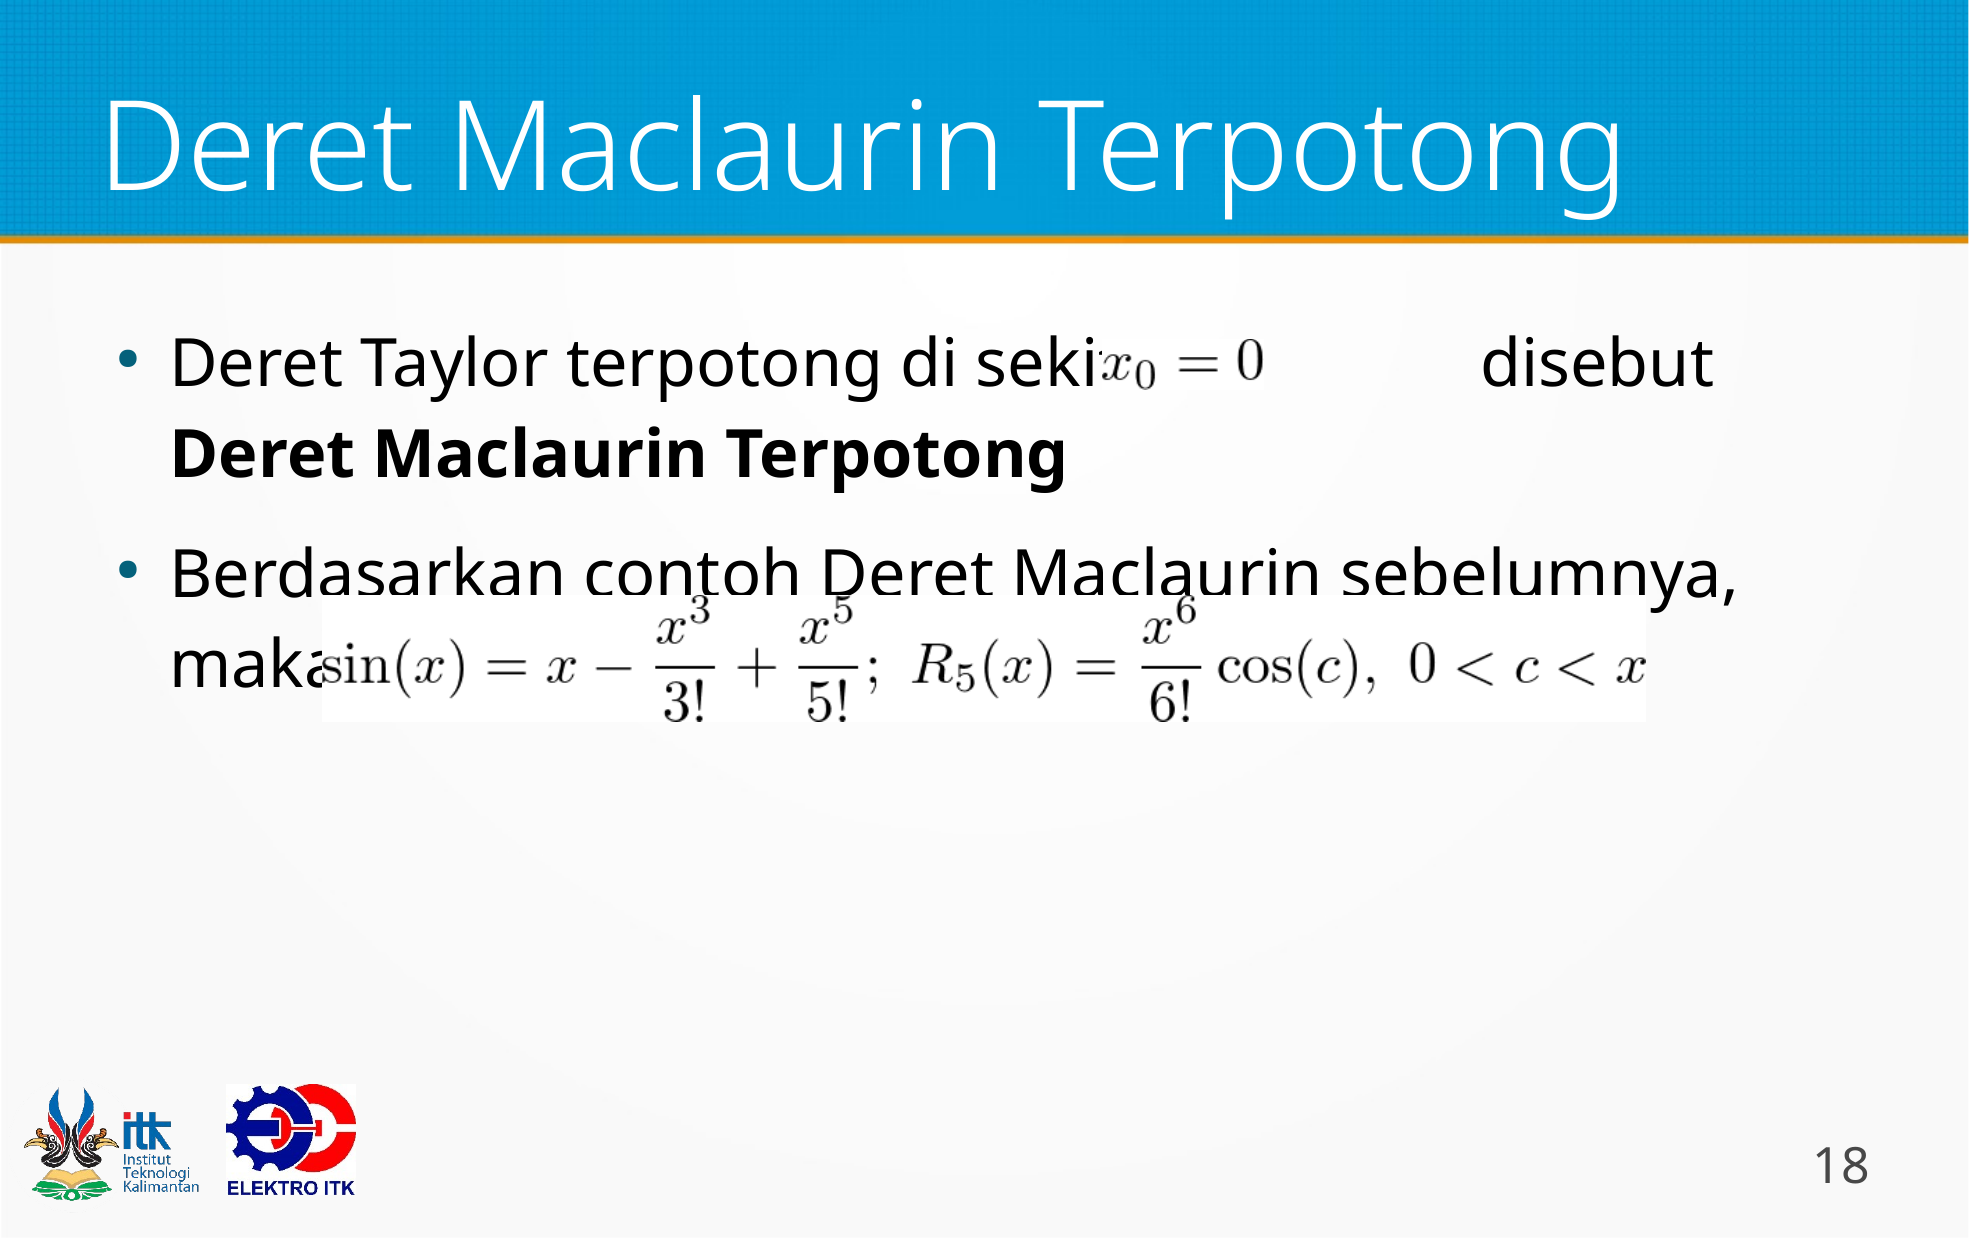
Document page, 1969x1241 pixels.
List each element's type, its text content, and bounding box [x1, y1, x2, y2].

picture [0, 233, 1969, 1241]
list Deret Taylor terpotong di sekitar disebut Deret Maclaurin Terpotong Berdasarkan contoh Deret Maclaurin sebelumnya, maka [98, 315, 1861, 1081]
title Deret Maclaurin Terpotong [98, 19, 1870, 227]
